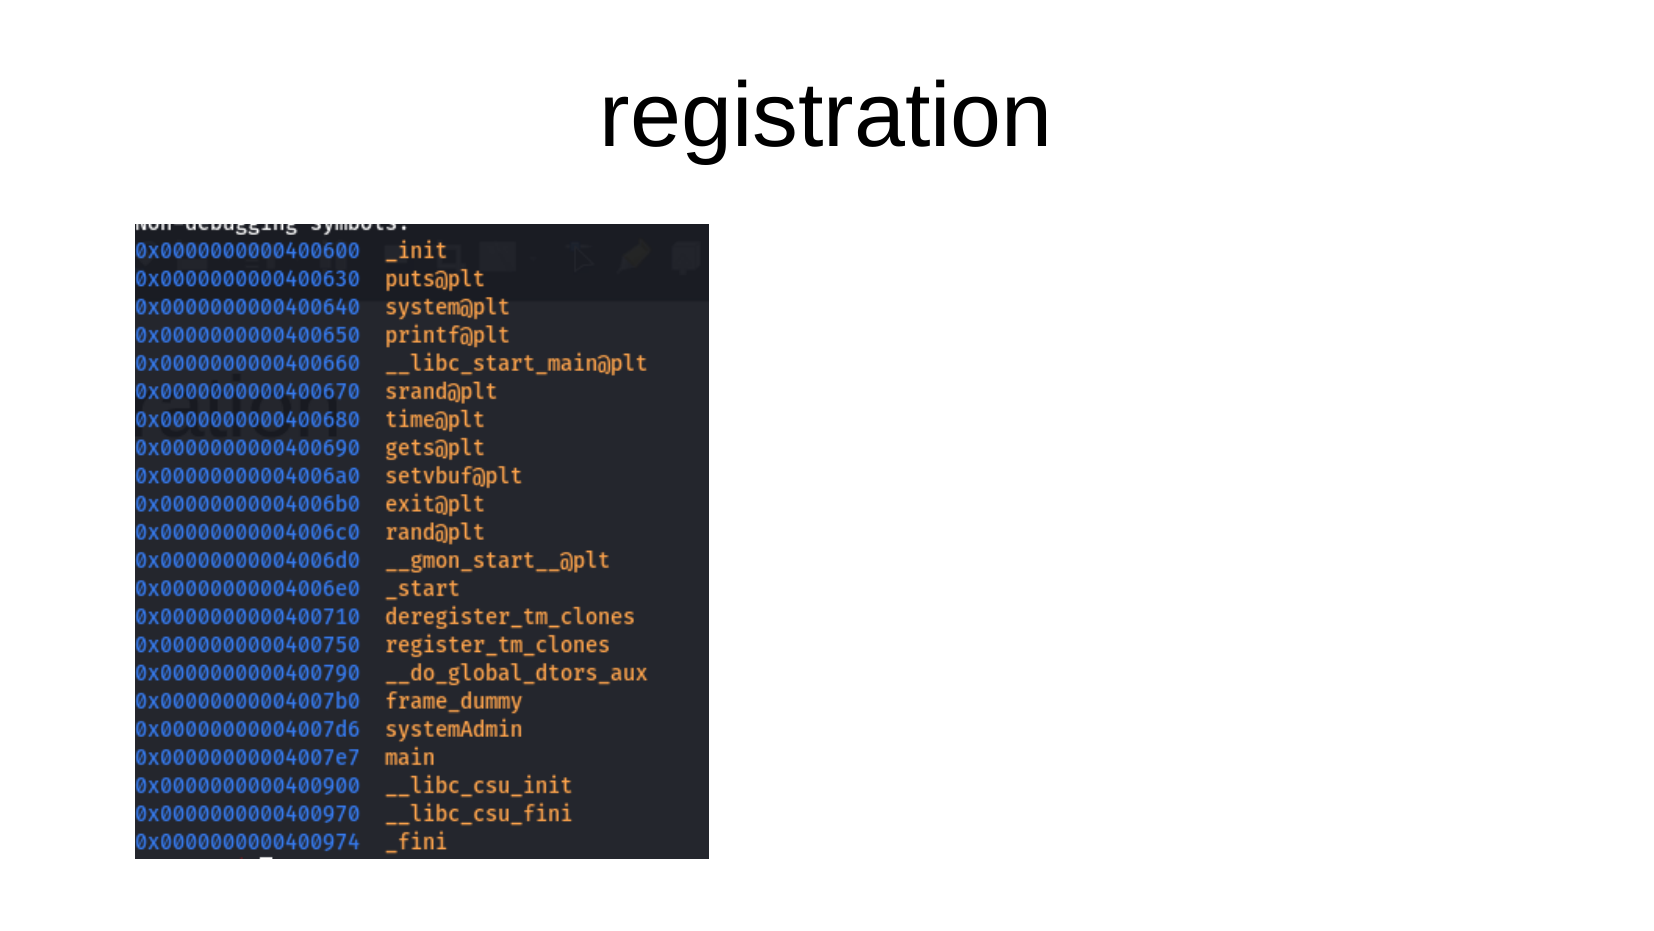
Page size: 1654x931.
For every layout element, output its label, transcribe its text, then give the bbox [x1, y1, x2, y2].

title registration [82, 37, 1571, 193]
picture [135, 224, 709, 859]
